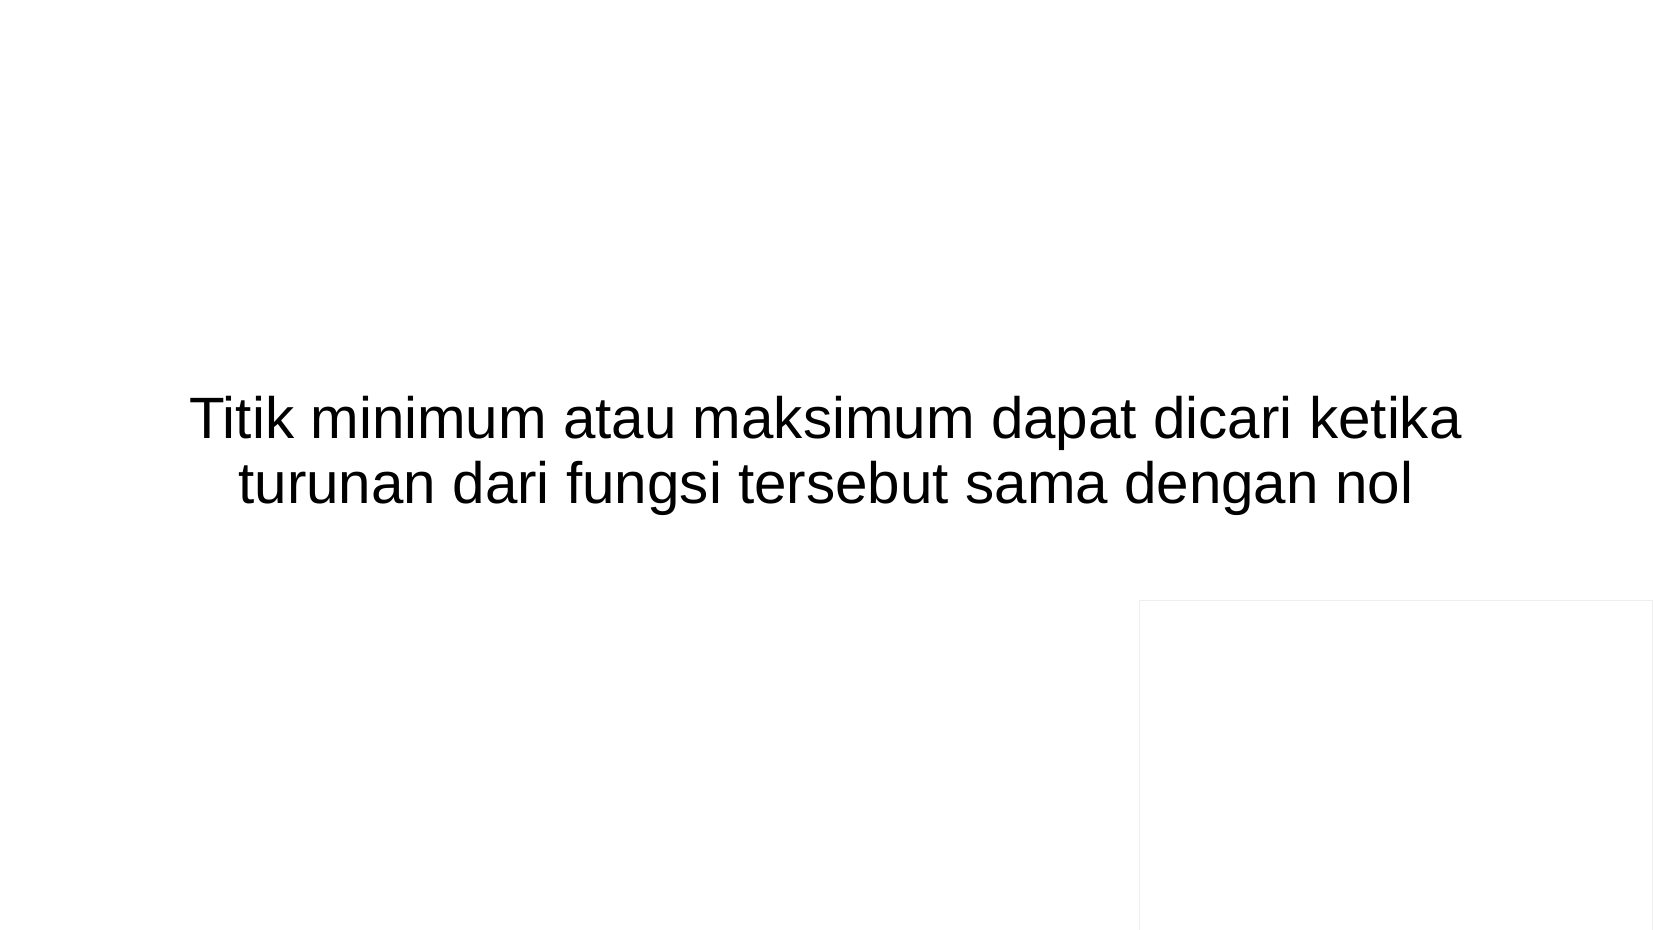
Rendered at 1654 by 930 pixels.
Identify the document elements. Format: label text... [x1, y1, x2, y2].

title Titik minimum atau maksimum dapat dicari ketika turunan dari fungsi tersebut sama dengan nol [82, 373, 1571, 529]
